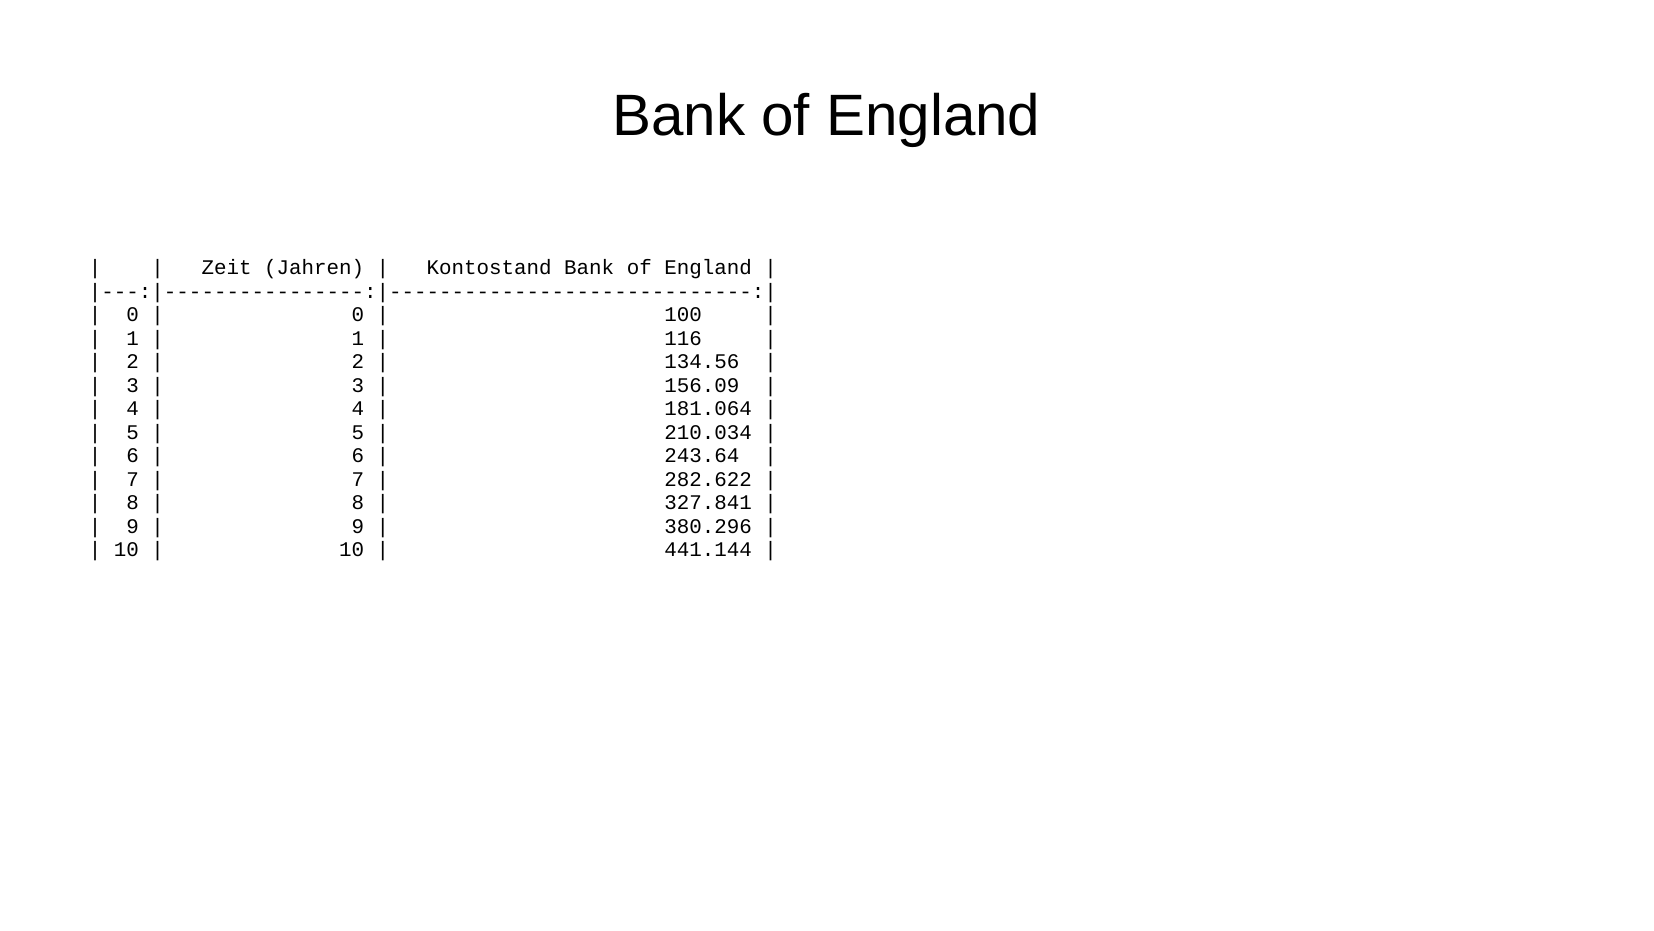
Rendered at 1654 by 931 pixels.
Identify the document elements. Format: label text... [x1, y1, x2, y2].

text_box | | Zeit (Jahren) | Kontostand Bank of England | |---:|----------------:|-----------------------------:| | 0 | 0 | 100 | | 1 | 1 | 116 | | 2 | 2 | 134.56 | | 3 | 3 | 156.09 | | 4 | 4 | 181.064 | | 5 | 5 | 210.034 | | 6 | 6 | 243.64 | | 7 | 7 | 282.622 | | 8 | 8 | 327.841 | | 9 | 9 | 380.296 | | 10 | 10 | 441.144 | [74, 250, 792, 571]
title Bank of England [82, 37, 1571, 193]
